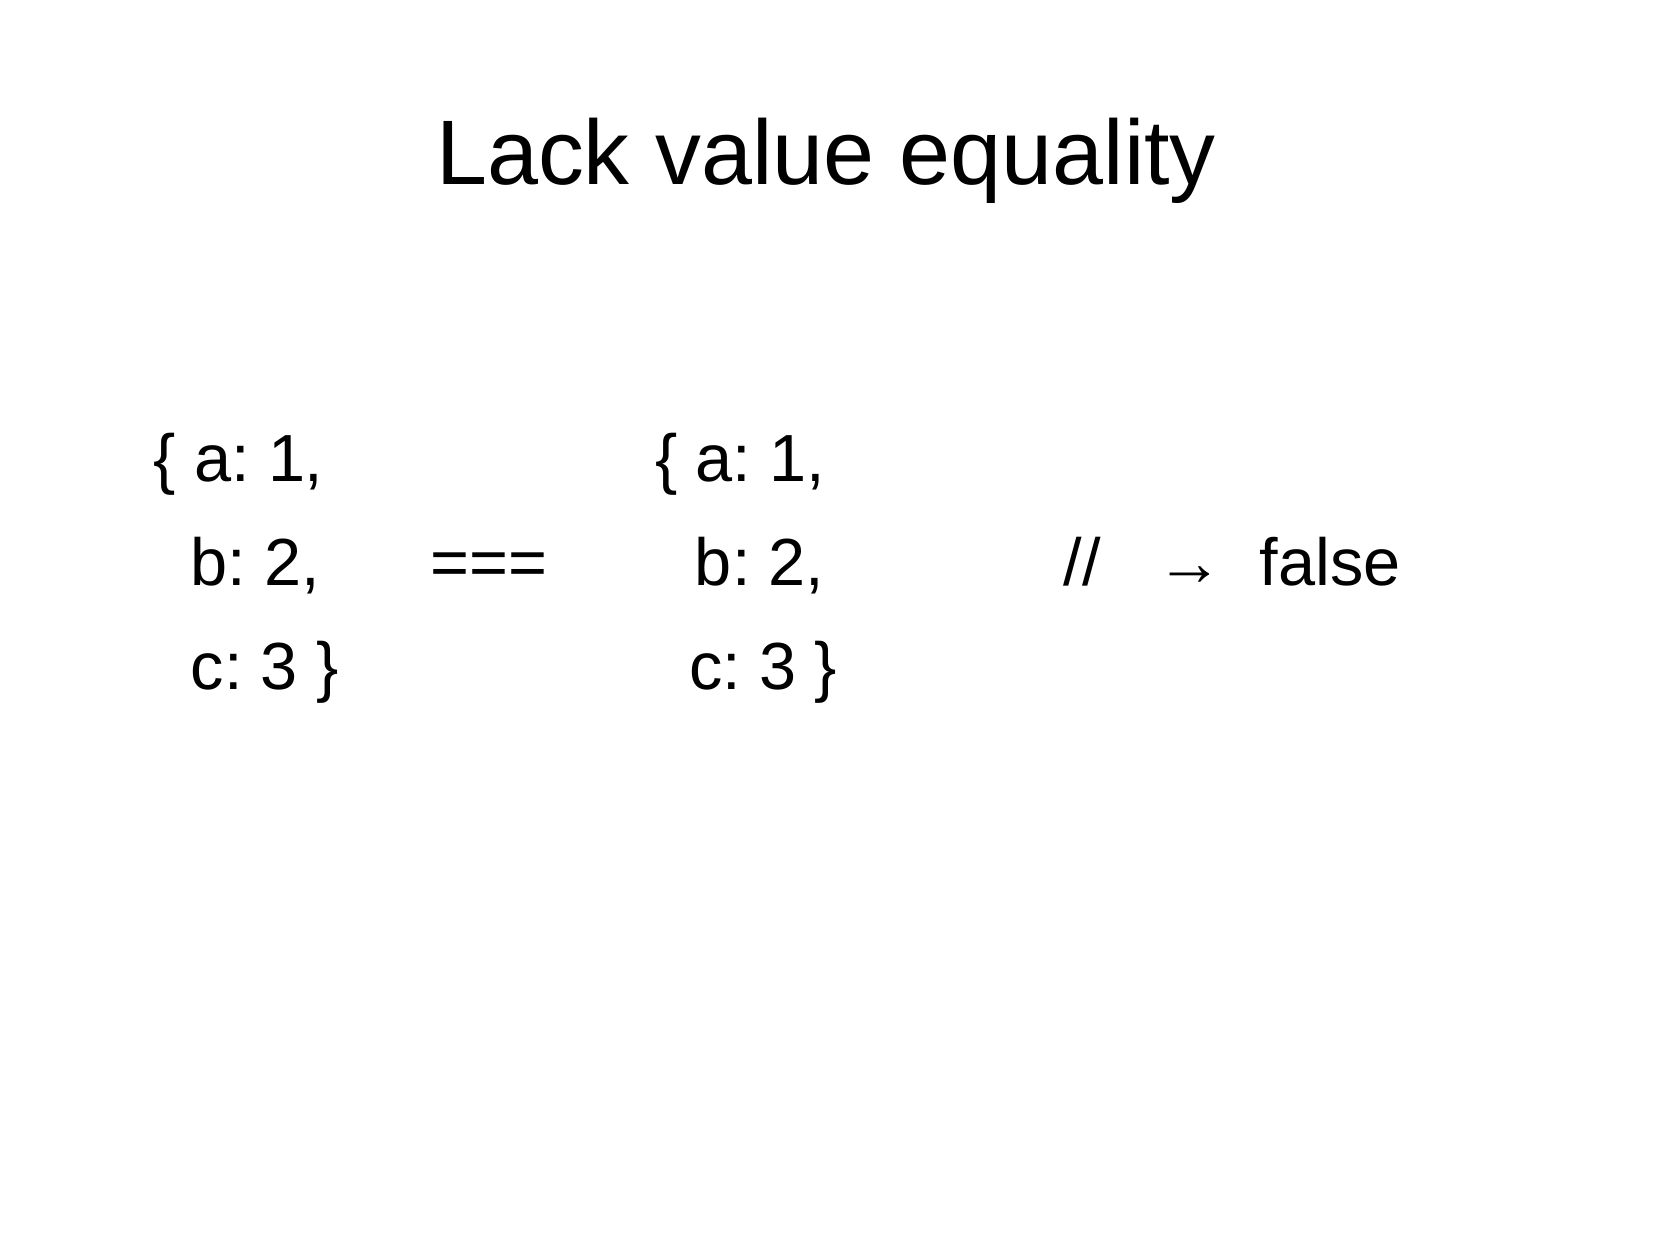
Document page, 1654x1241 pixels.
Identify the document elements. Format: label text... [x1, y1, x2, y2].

list { a: 1, { a: 1, b: 2, === b: 2, // → false c: 3 } c: 3 } [82, 420, 1571, 1141]
title Lack value equality [82, 49, 1571, 257]
